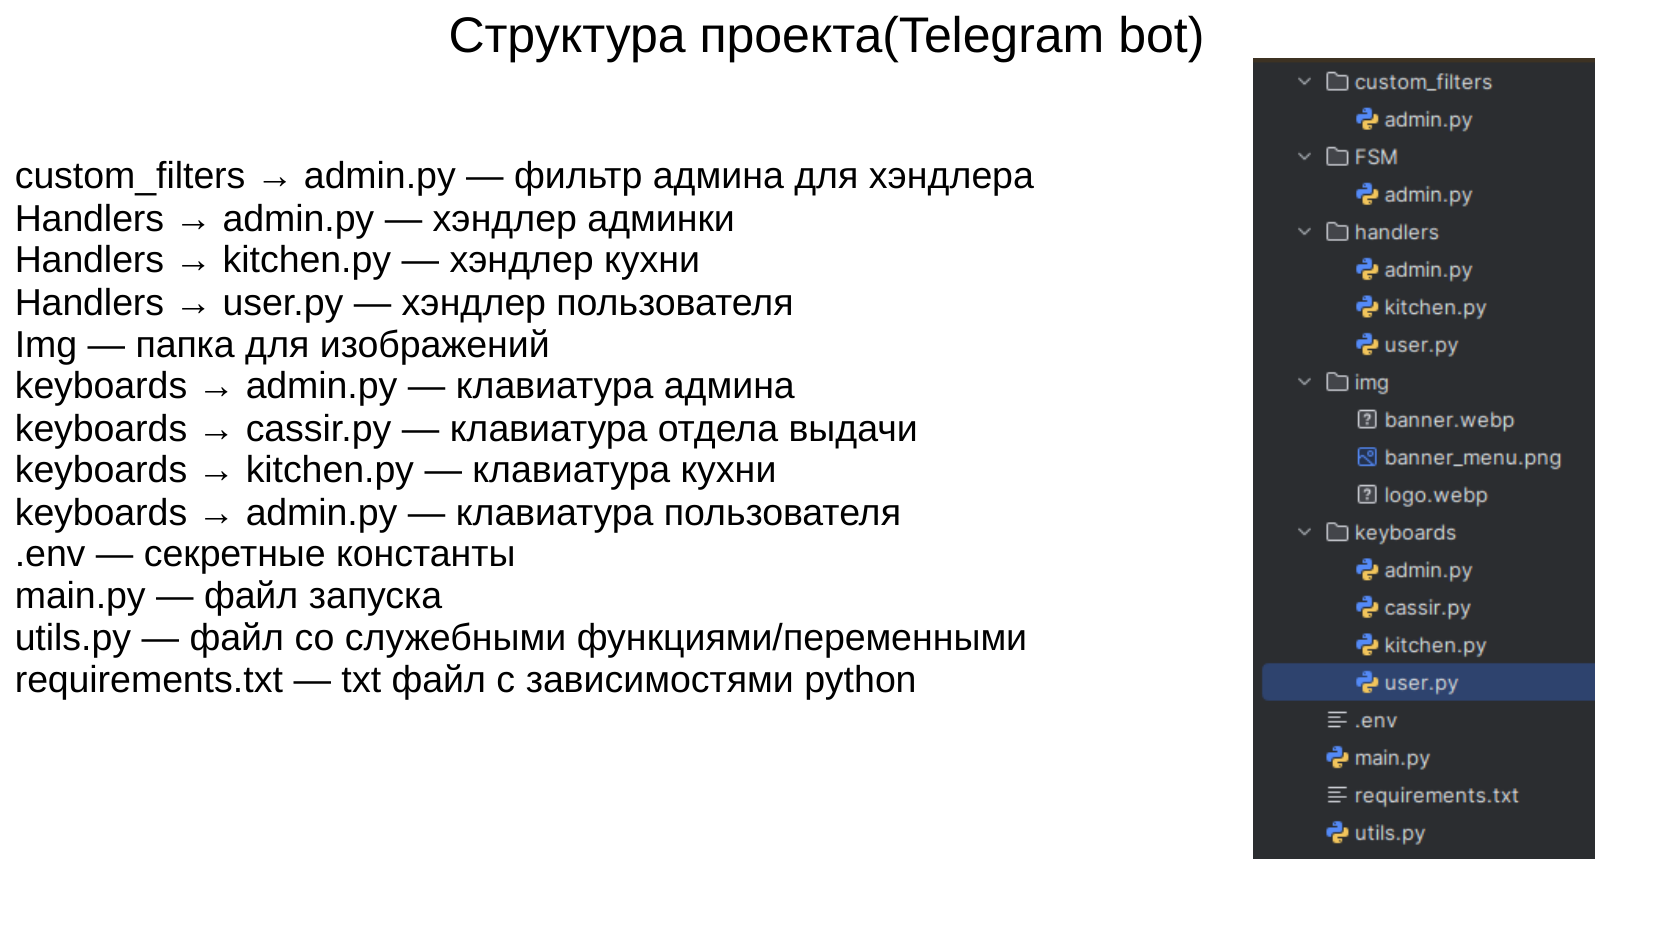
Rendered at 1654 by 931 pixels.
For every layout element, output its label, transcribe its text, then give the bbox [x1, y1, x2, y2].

text_box Структура проекта(Telegram bot) [0, 0, 1654, 119]
text_box custom_filters → admin.py — фильтр админа для хэндлера Handlers → admin.py — хэндлер админки Handlers → kitchen.py — хэндлер кухни Handlers → user.py — хэндлер пользователя Img — папка для изображений keyboards → admin.py — клавиатура админа keyboards → cassir.py — клавиатура отдела выдачи keyboards → kitchen.py — клавиатура кухни keyboards → admin.py — клавиатура пользователя .env — секретные константы main.py — файл запуска utils.py — файл со служебными функциями/переменными requirements.txt — txt файл с зависимостями python [0, 147, 1241, 709]
picture [1253, 58, 1595, 860]
